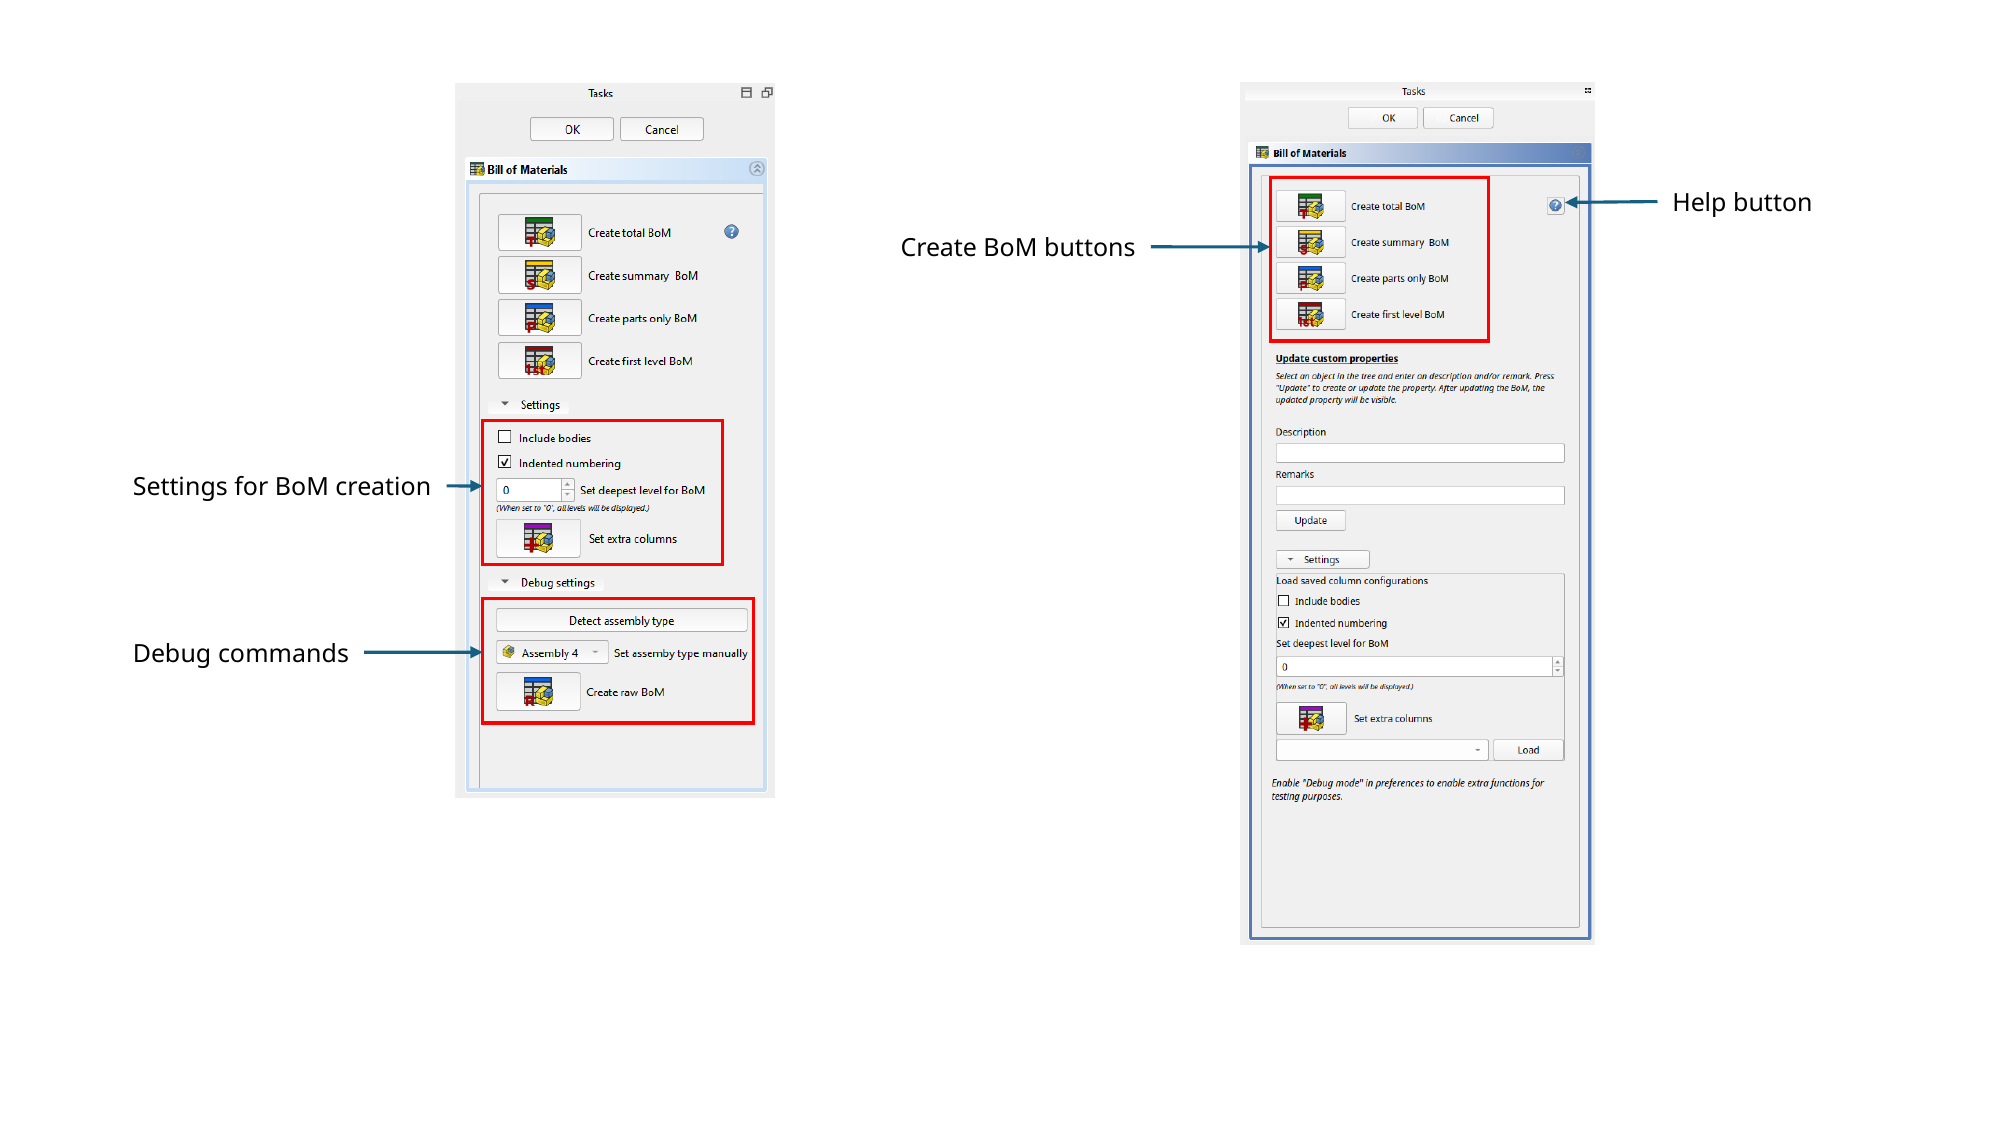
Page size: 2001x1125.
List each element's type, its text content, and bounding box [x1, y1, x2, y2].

picture [1240, 82, 1595, 945]
picture [484, 600, 752, 721]
picture [484, 422, 721, 563]
text_box Help button [1657, 179, 1828, 224]
picture [455, 83, 775, 798]
text_box Settings for BoM creation [118, 463, 447, 509]
text_box Create BoM buttons [885, 224, 1151, 270]
picture [1272, 179, 1487, 339]
text_box Debug commands [118, 629, 365, 675]
